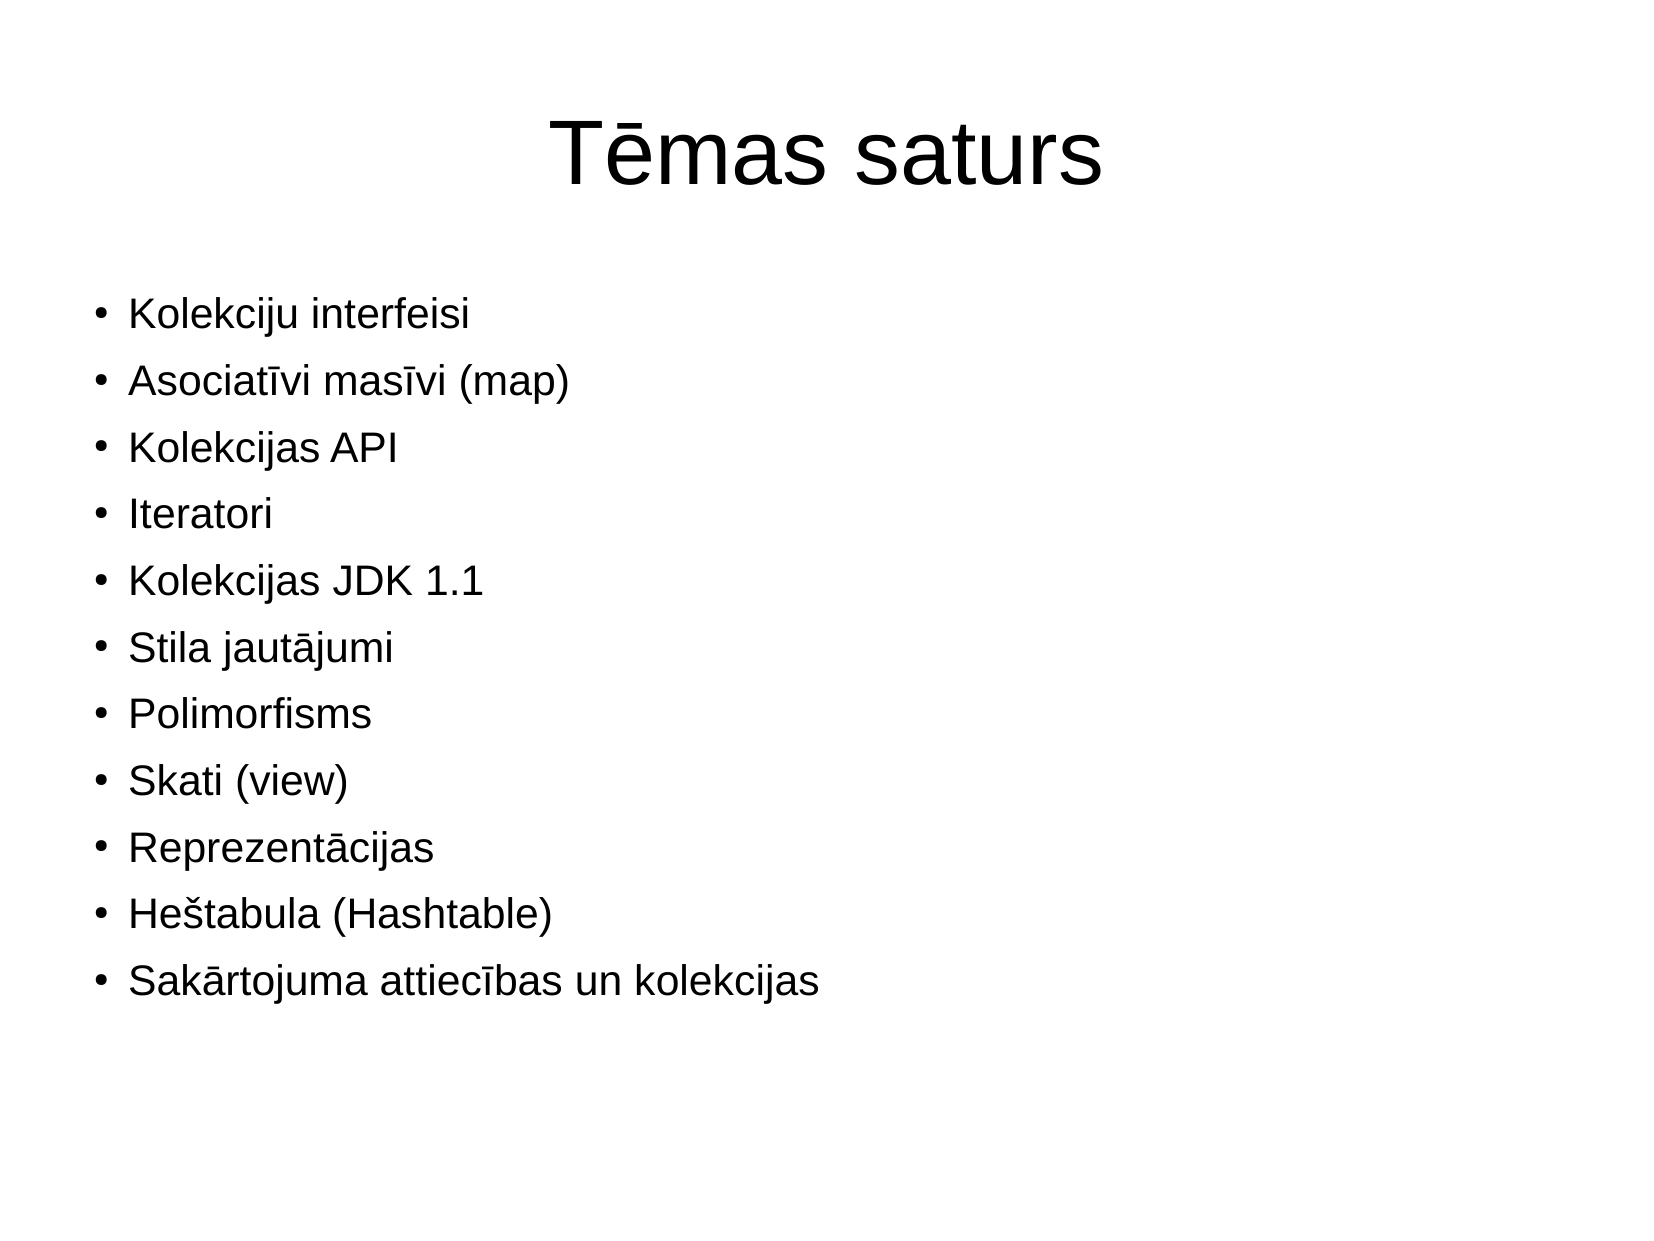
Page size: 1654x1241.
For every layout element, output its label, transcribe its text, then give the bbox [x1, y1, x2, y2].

title Tēmas saturs [82, 49, 1571, 257]
list Kolekciju interfeisi Asociatīvi masīvi (map) Kolekcijas API Iteratori Kolekcijas JDK 1.1 Stila jautājumi Polimorfisms Skati (view) Reprezentācijas Heštabula (Hashtable) Sakārtojuma attiecības un kolekcijas [82, 290, 1538, 1010]
